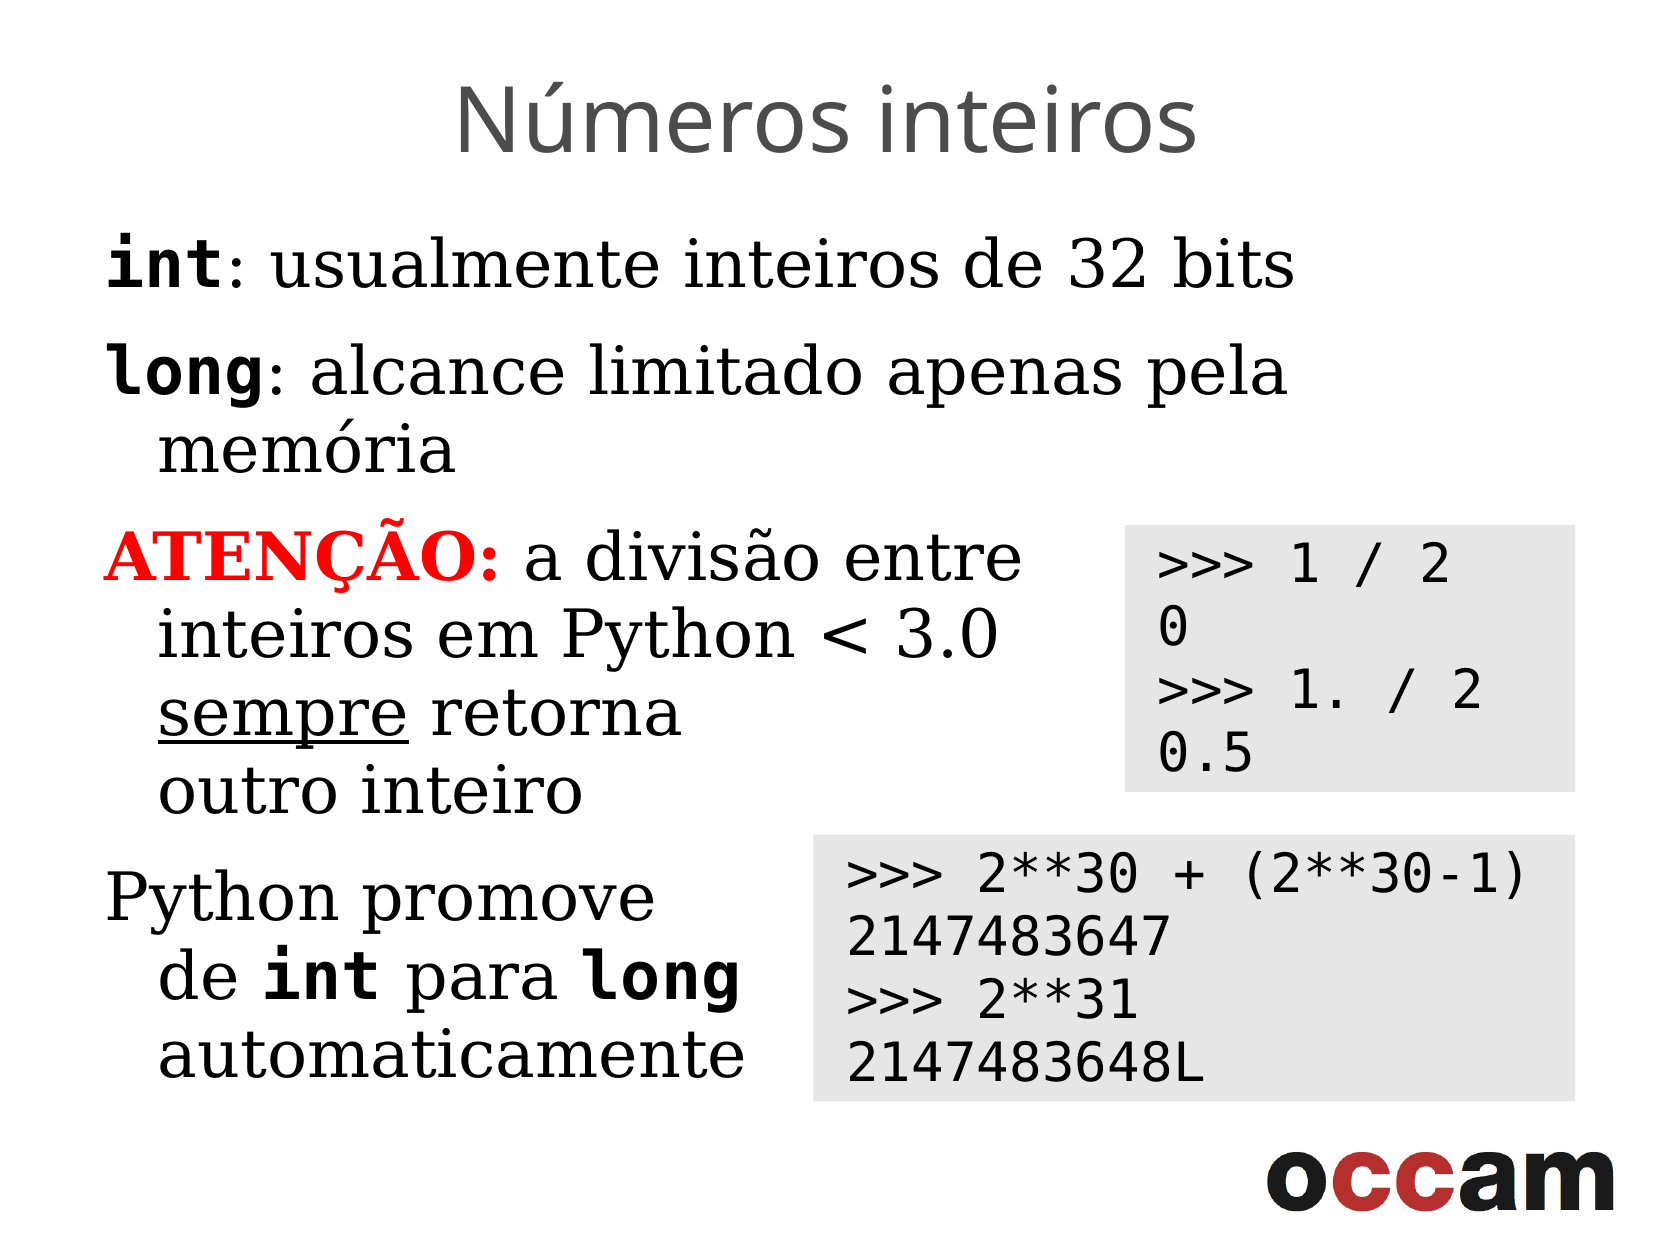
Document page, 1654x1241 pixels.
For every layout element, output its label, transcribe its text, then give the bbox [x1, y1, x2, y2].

text_box >>> 1 / 2 0 >>> 1. / 2 0.5 [1125, 525, 1576, 792]
picture [1237, 1122, 1643, 1241]
list int: usualmente inteiros de 32 bits long: alcance limitado apenas pela memória ATENÇÃO: a divisão entre inteiros em Python < 3.0 sempre retorna outro inteiro Python promove de int para long automaticamente [86, 225, 1576, 1093]
text_box >>> 2**30 + (2**30-1) 2147483647 >>> 2**31 2147483648L [813, 834, 1576, 1102]
title Números inteiros [82, 13, 1571, 222]
